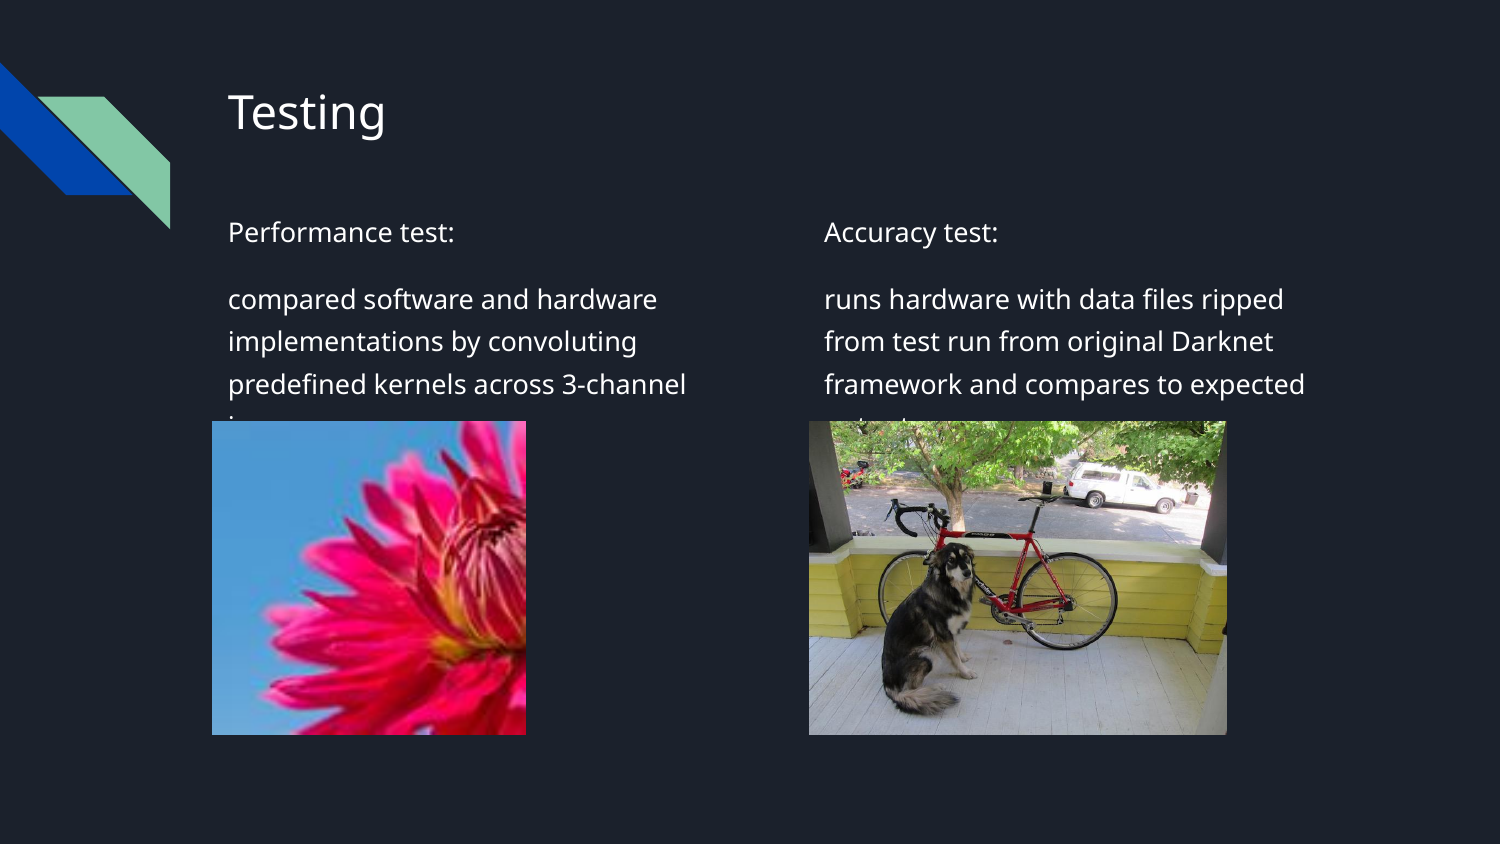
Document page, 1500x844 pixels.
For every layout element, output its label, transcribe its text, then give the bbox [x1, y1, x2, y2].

picture [212, 421, 526, 735]
picture [809, 421, 1227, 735]
list Accuracy test: runs hardware with data files ripped from test run from original Darknet framework and compares to expected output [809, 193, 1368, 735]
title Testing [212, 64, 1368, 160]
list Performance test: compared software and hardware implementations by convoluting predefined kernels across 3-channel image [212, 193, 772, 735]
